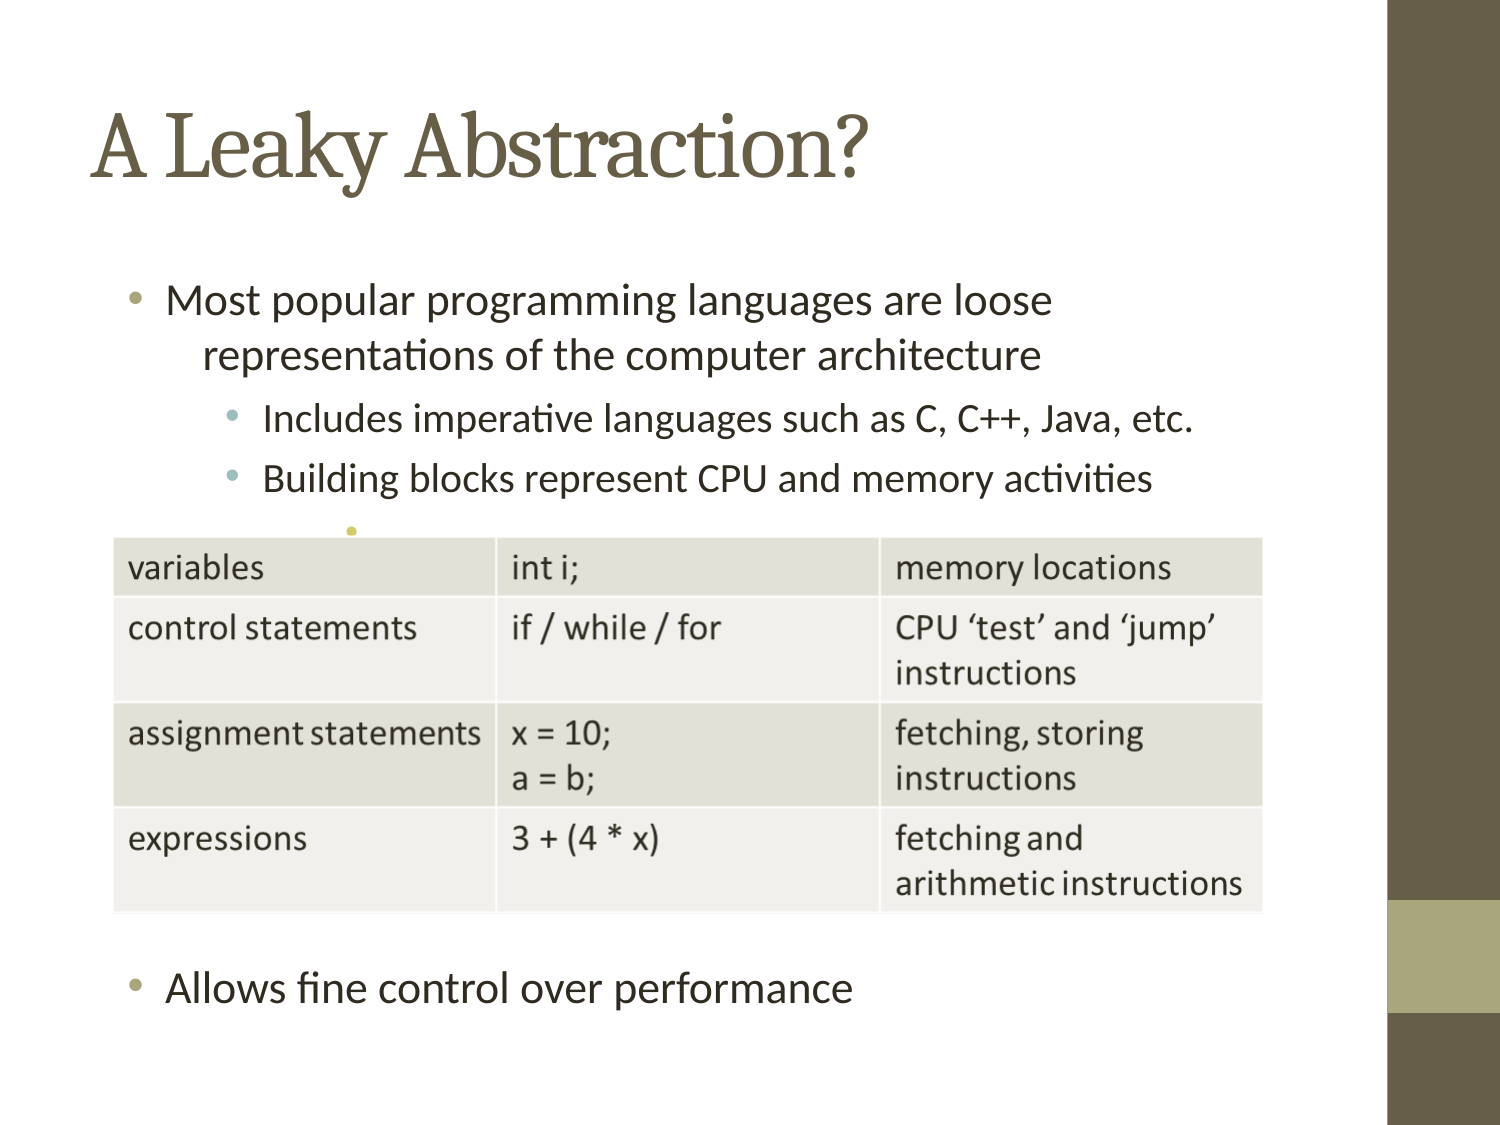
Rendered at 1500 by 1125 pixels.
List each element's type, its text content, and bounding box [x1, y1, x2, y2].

list Most popular programming languages are loose representations of the computer architecture Includes imperative languages such as C, C++, Java, etc. Building blocks represent CPU and memory activities [75, 262, 1326, 513]
title A Leaky Abstraction? [75, 45, 1326, 233]
text_box Allows fine control over performance [75, 950, 1326, 1051]
picture [112, 532, 1264, 928]
